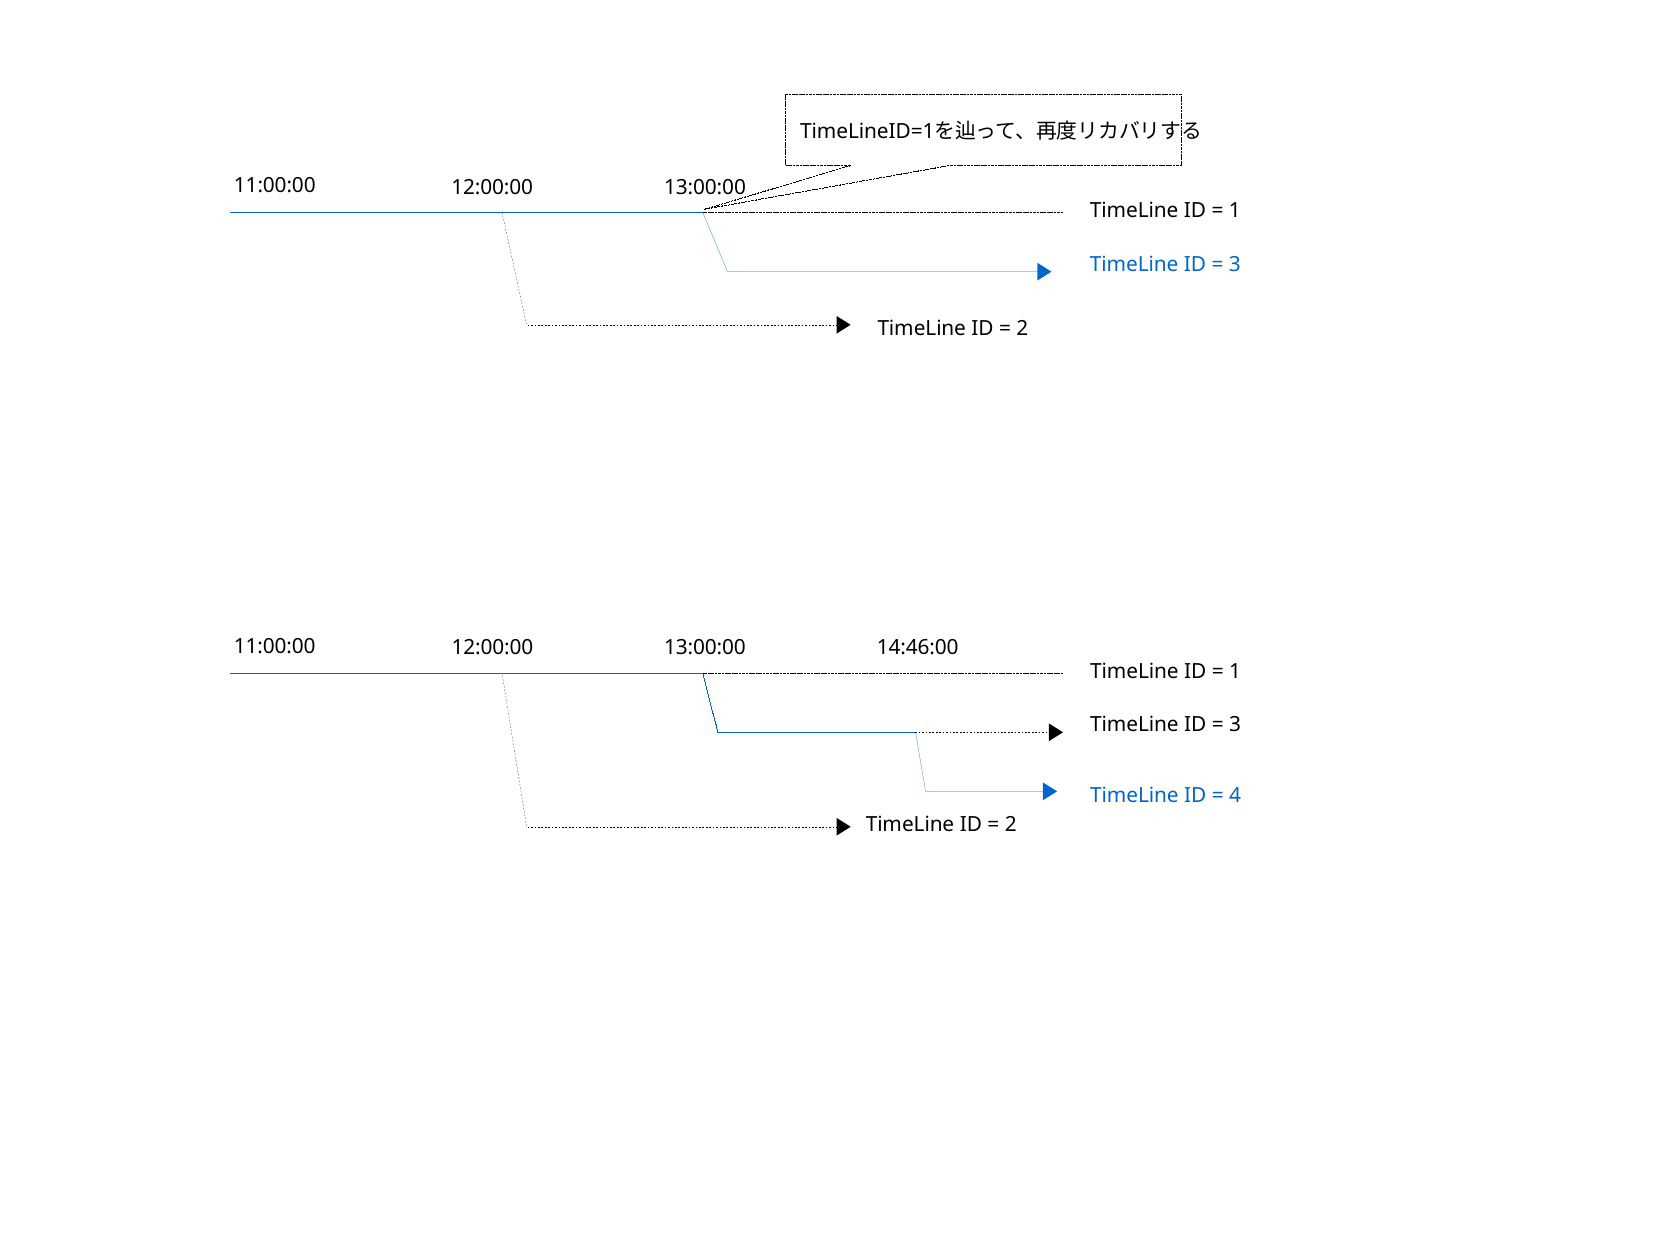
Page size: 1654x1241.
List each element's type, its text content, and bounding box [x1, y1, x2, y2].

text_box TimeLine ID = 3 [1075, 701, 1259, 759]
text_box TimeLine ID = 1 [1075, 188, 1259, 241]
text_box 11:00:00 [219, 623, 331, 667]
text_box 13:00:00 [649, 164, 762, 208]
text_box 11:00:00 [219, 163, 331, 206]
text_box 12:00:00 [436, 164, 549, 208]
text_box 12:00:00 [436, 625, 549, 668]
text_box TimeLine ID = 2 [862, 306, 1047, 363]
text_box TimeLineID=1を辿って、再度リカバリする [762, 94, 1182, 199]
text_box 13:00:00 [649, 625, 762, 668]
text_box TimeLine ID = 4 [1075, 772, 1259, 830]
text_box TimeLine ID = 2 [850, 802, 1035, 860]
text_box TimeLine ID = 1 [1075, 648, 1259, 701]
text_box 14:46:00 [862, 625, 974, 668]
text_box TimeLine ID = 3 [1075, 241, 1259, 298]
